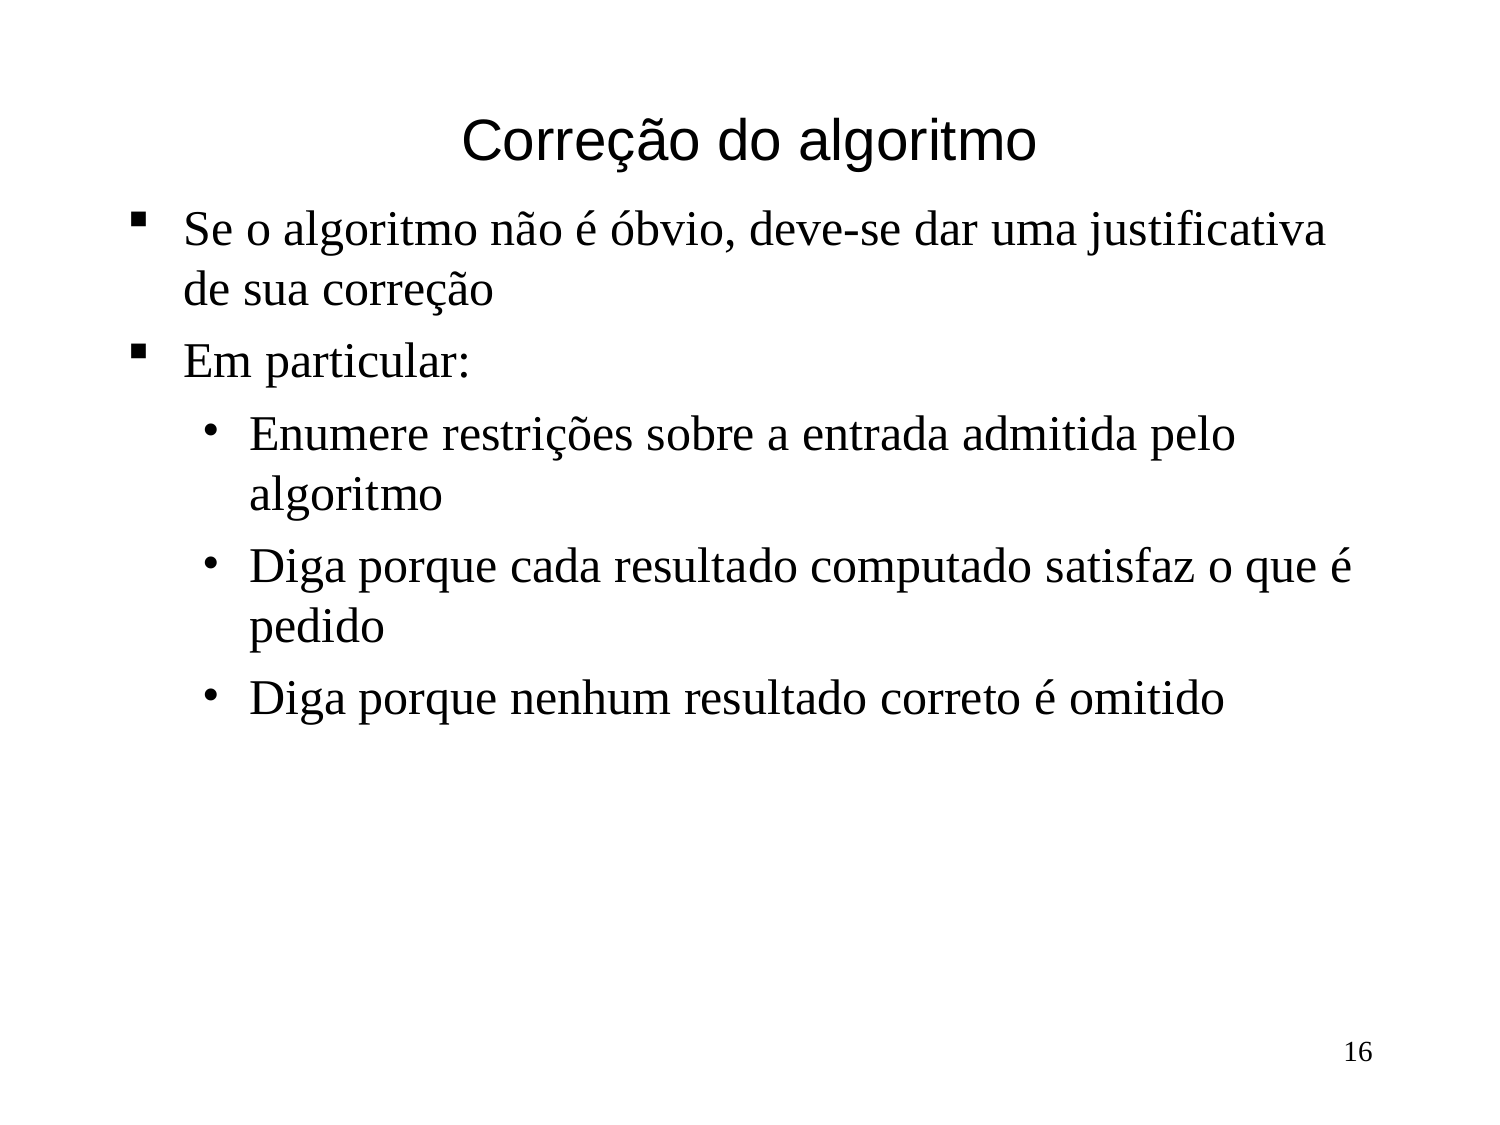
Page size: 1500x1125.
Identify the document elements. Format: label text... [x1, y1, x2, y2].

list Se o algoritmo não é óbvio, deve-se dar uma justificativa de sua correção Em particular: Enumere restrições sobre a entrada admitida pelo algoritmo Diga porque cada resultado computado satisfaz o que é pedido Diga porque nenhum resultado correto é omitido [112, 187, 1388, 1000]
title Correção do algoritmo [112, 99, 1388, 175]
